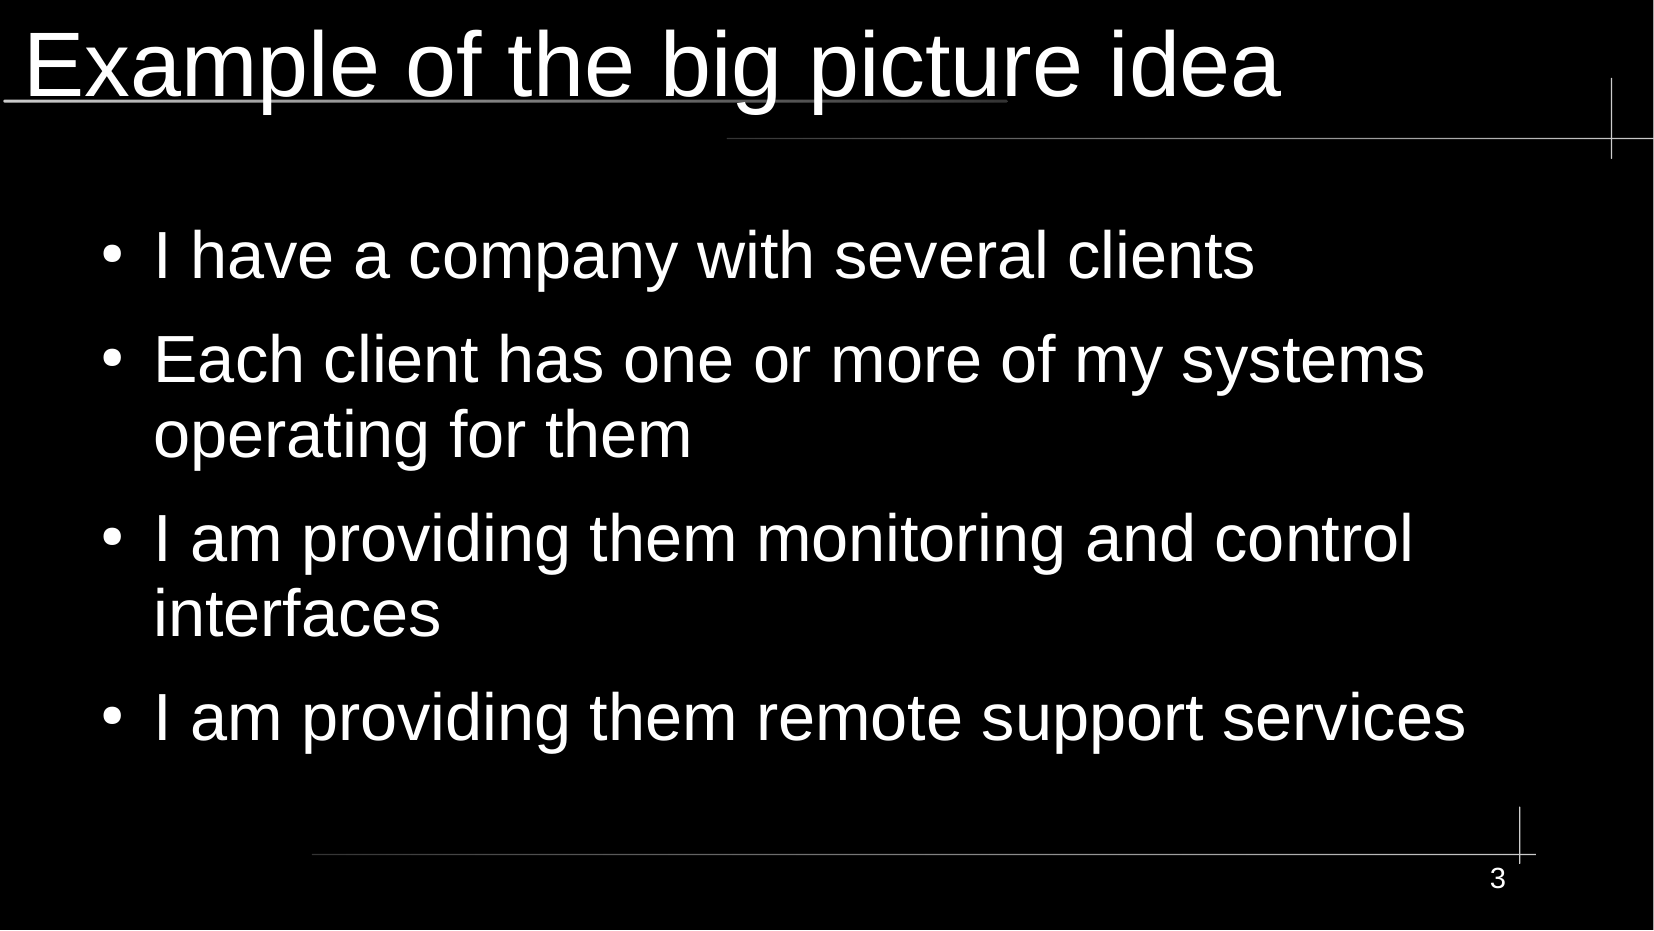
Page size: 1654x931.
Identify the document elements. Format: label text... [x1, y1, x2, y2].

list I have a company with several clients Each client has one or more of my systems operating for them I am providing them monitoring and control interfaces I am providing them remote support services [82, 217, 1571, 758]
title Example of the big picture idea [23, 11, 1589, 119]
